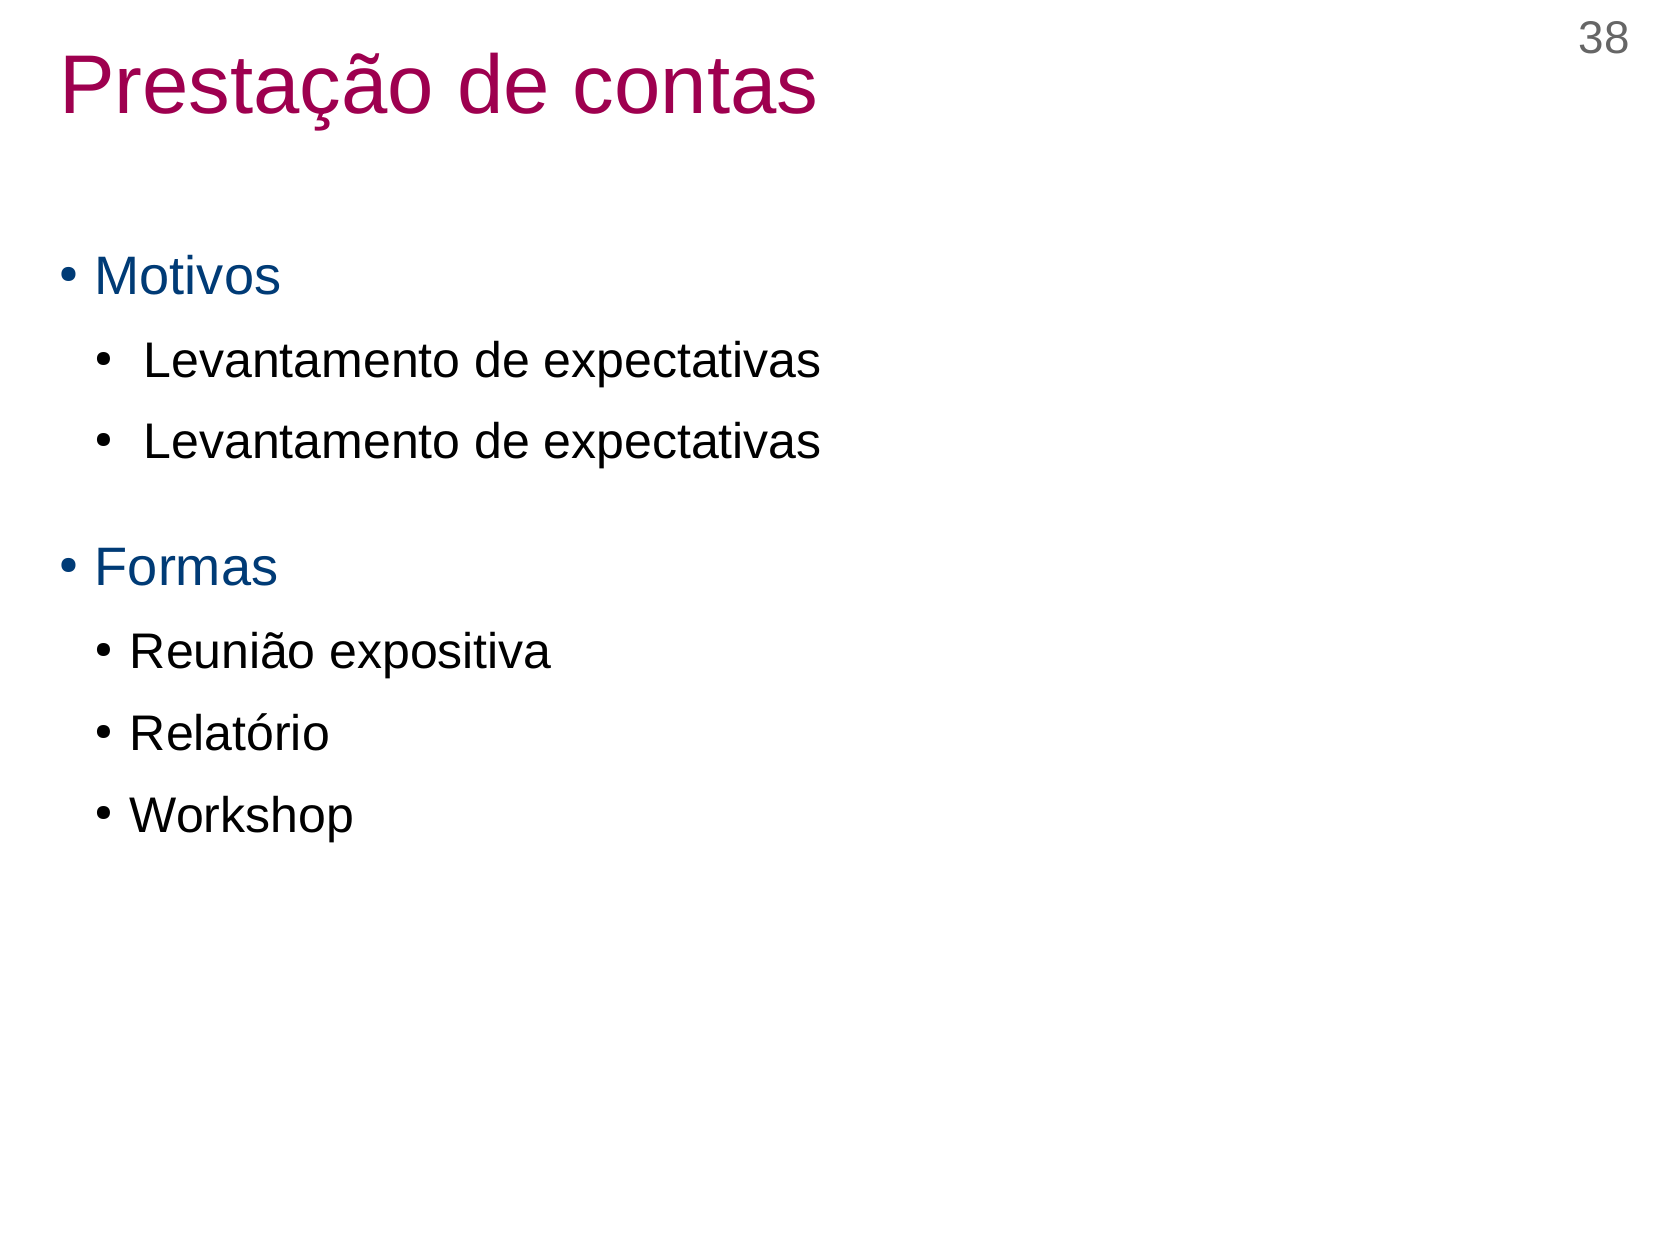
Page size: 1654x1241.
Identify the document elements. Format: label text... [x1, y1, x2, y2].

title Prestação de contas [59, 29, 1595, 148]
list Motivos Levantamento de expectativas Levantamento de expectativas Formas Reunião expositiva Relatório Workshop [59, 236, 1595, 1211]
